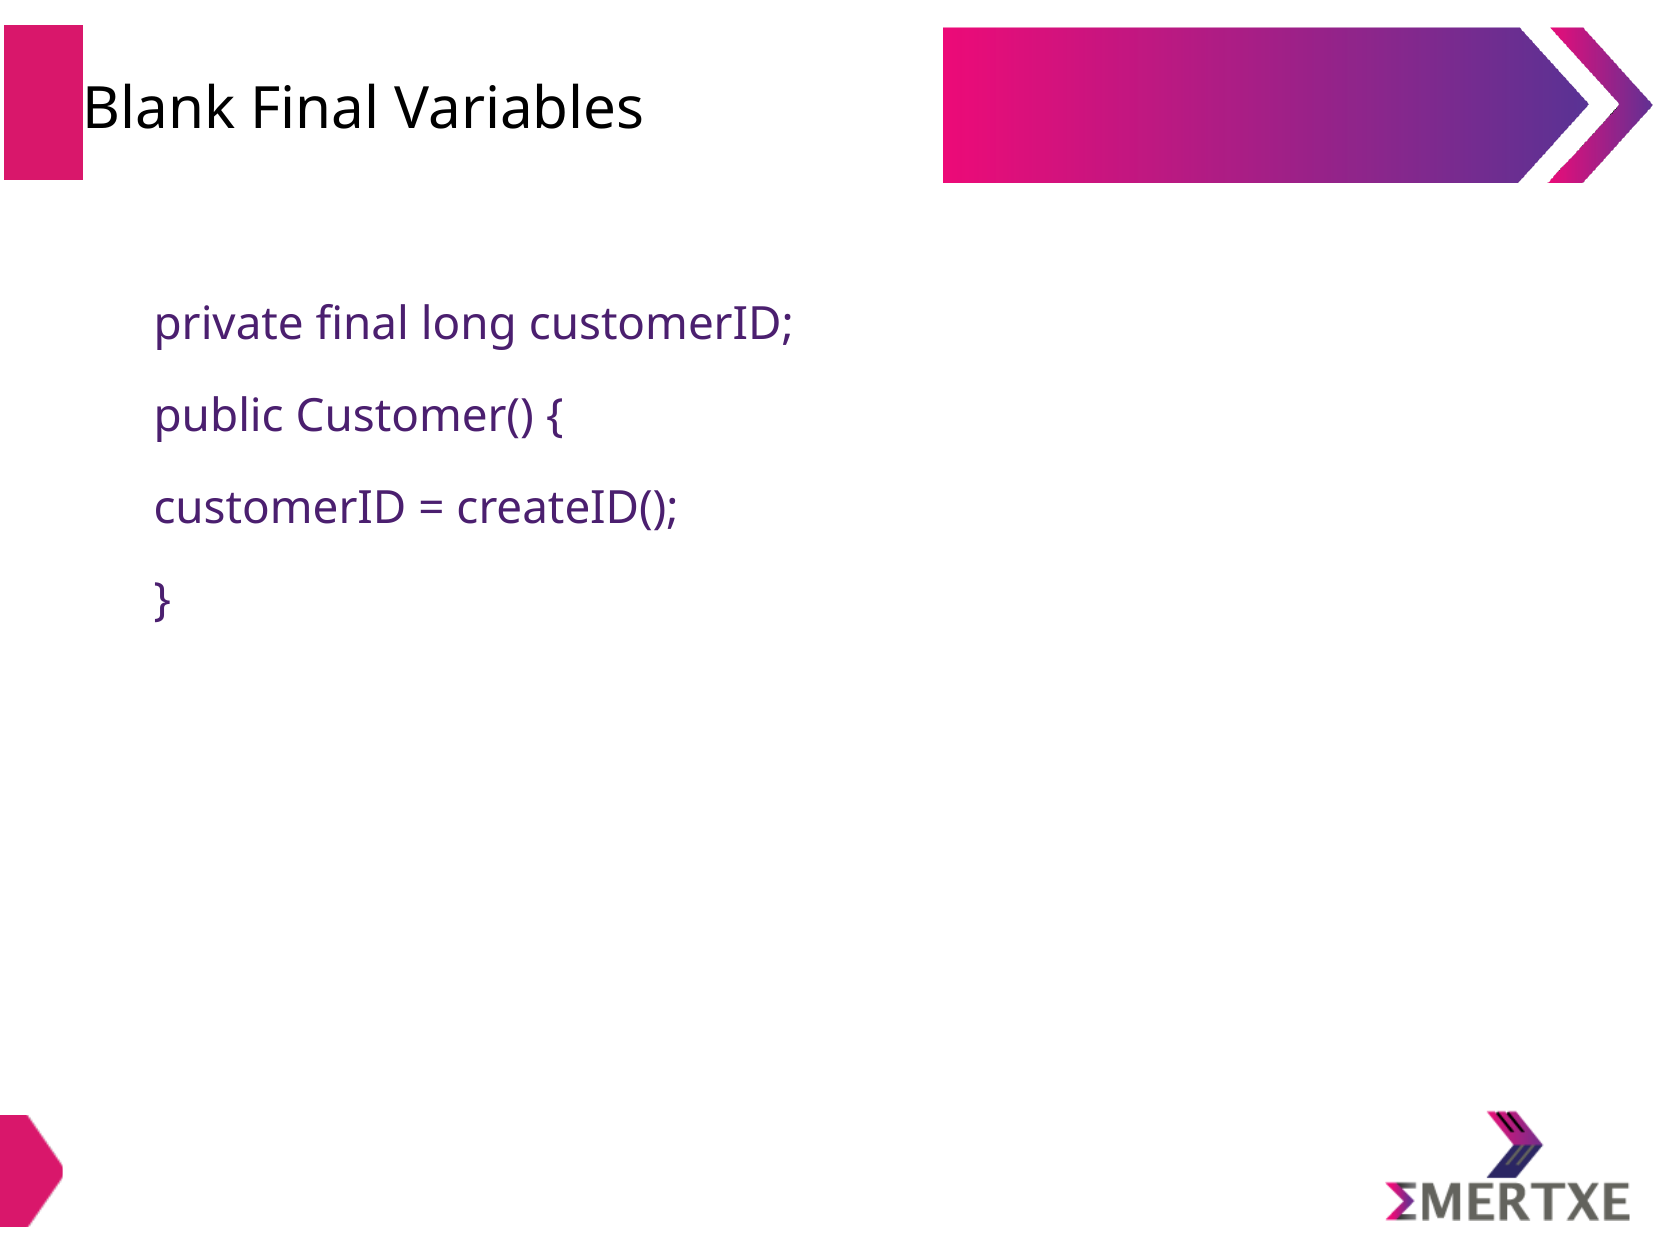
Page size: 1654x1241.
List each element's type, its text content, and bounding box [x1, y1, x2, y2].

picture [1571, 27, 1653, 183]
list private final long customerID; public Customer() { customerID = createID(); } [82, 290, 1571, 1010]
picture [1385, 1107, 1631, 1221]
title Blank Final Variables [82, 2, 1571, 210]
